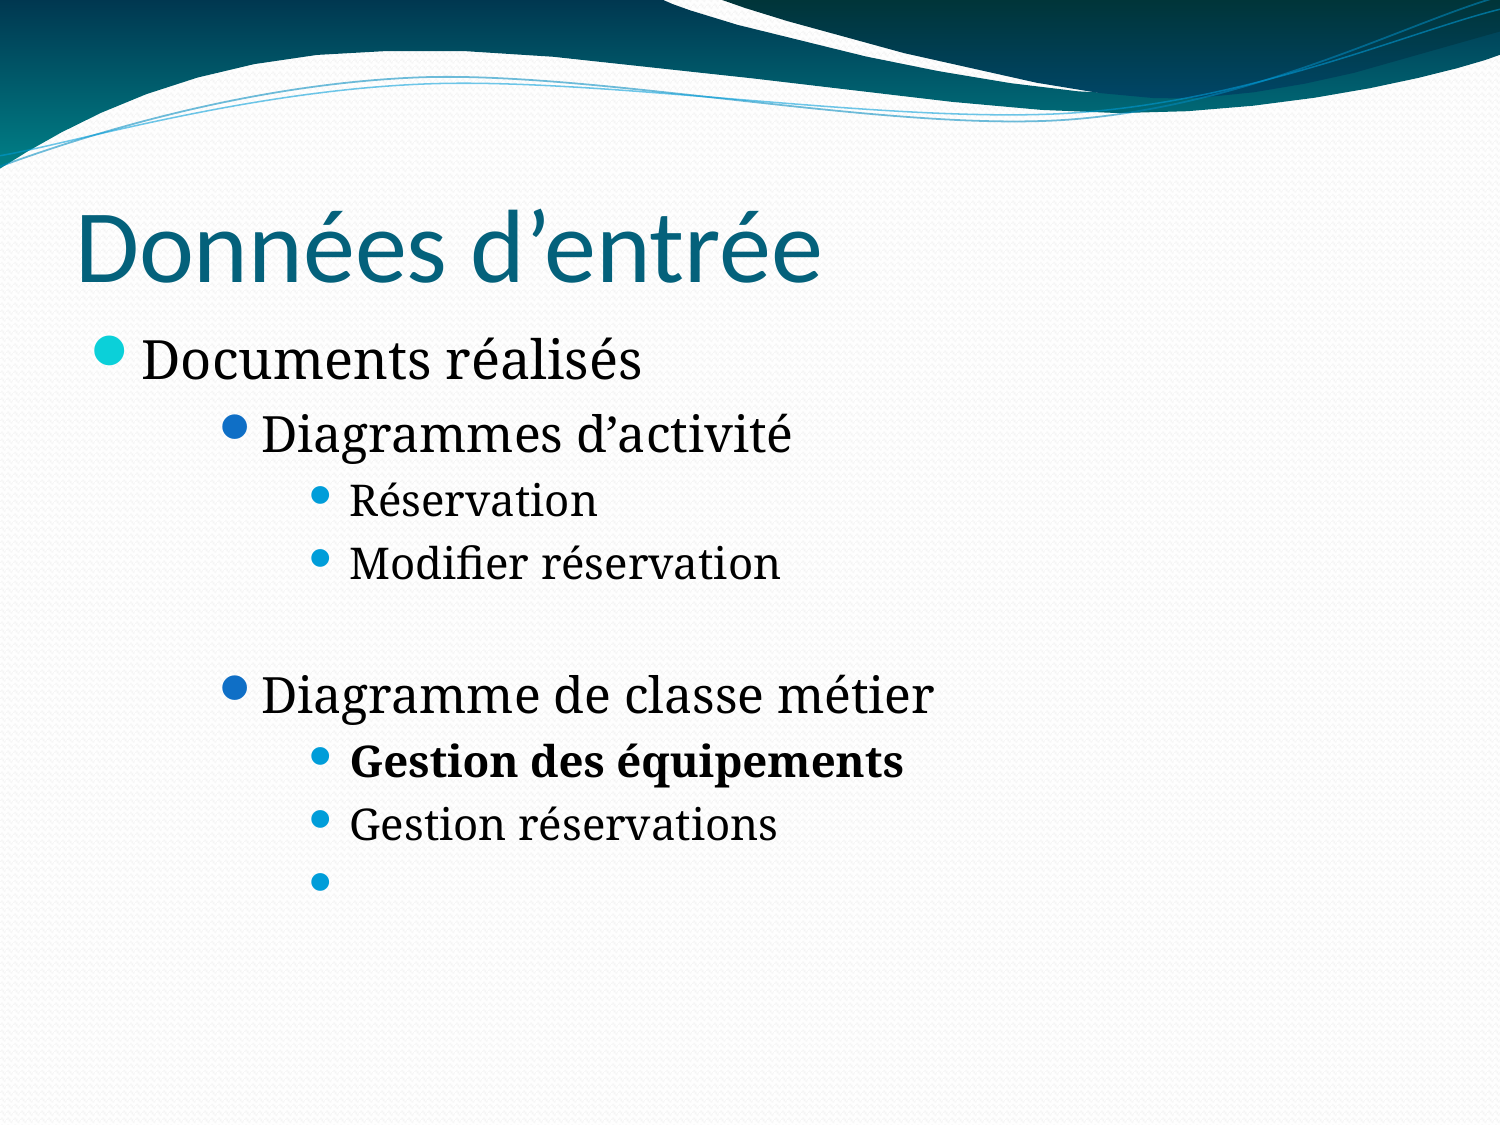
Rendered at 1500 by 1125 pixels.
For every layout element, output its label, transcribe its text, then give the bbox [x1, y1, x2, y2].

list Documents réalisés Diagrammes d’activité Réservation Modifier réservation Diagramme de classe métier Gestion des équipements Gestion réservations [75, 317, 1426, 1038]
title Données d’entrée [75, 115, 1426, 304]
